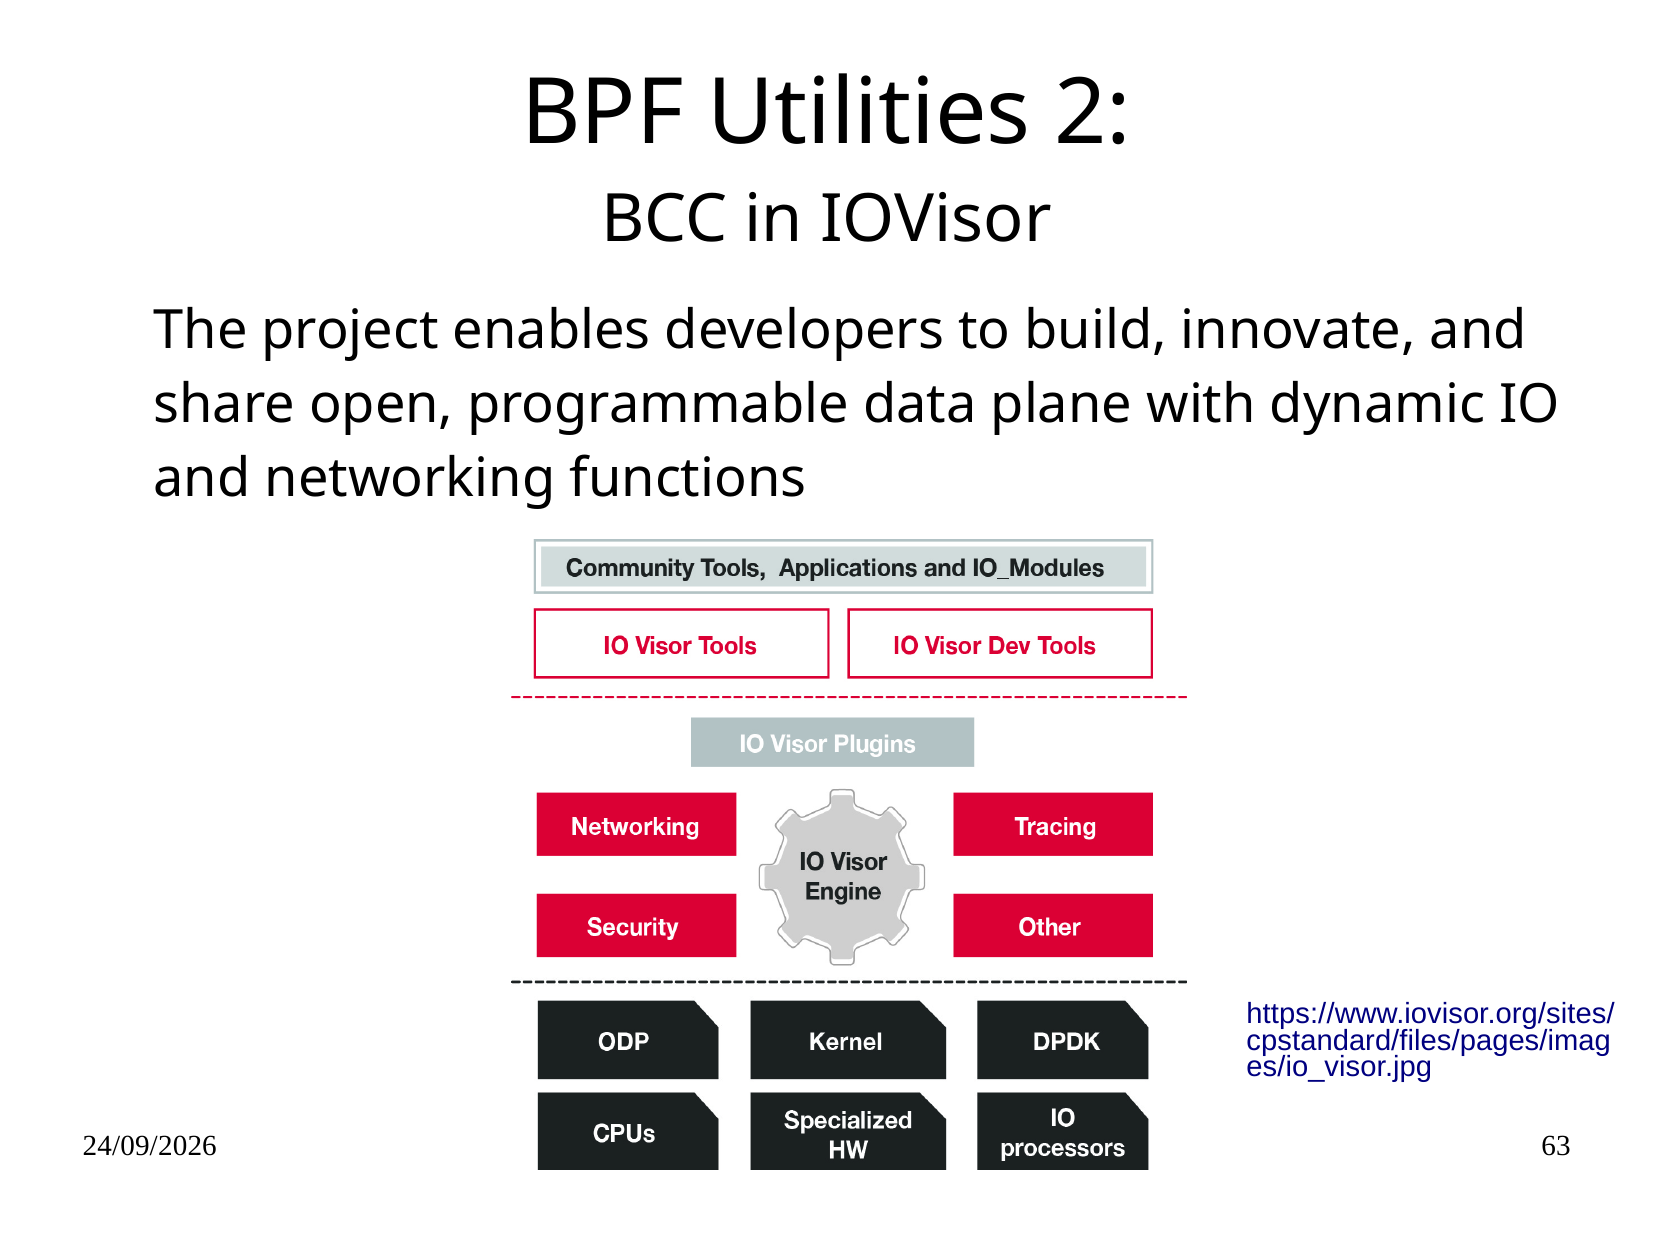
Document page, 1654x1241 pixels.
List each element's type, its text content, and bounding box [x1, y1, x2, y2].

list The project enables developers to build, innovate, and share open, programmable data plane with dynamic IO and networking functions [82, 290, 1571, 1010]
text_box https://www.iovisor.org/sites/cpstandard/files/pages/images/io_visor.jpg [1231, 990, 1636, 1123]
picture [511, 539, 1187, 1171]
title BPF Utilities 2: BCC in IOVisor [82, 49, 1571, 257]
